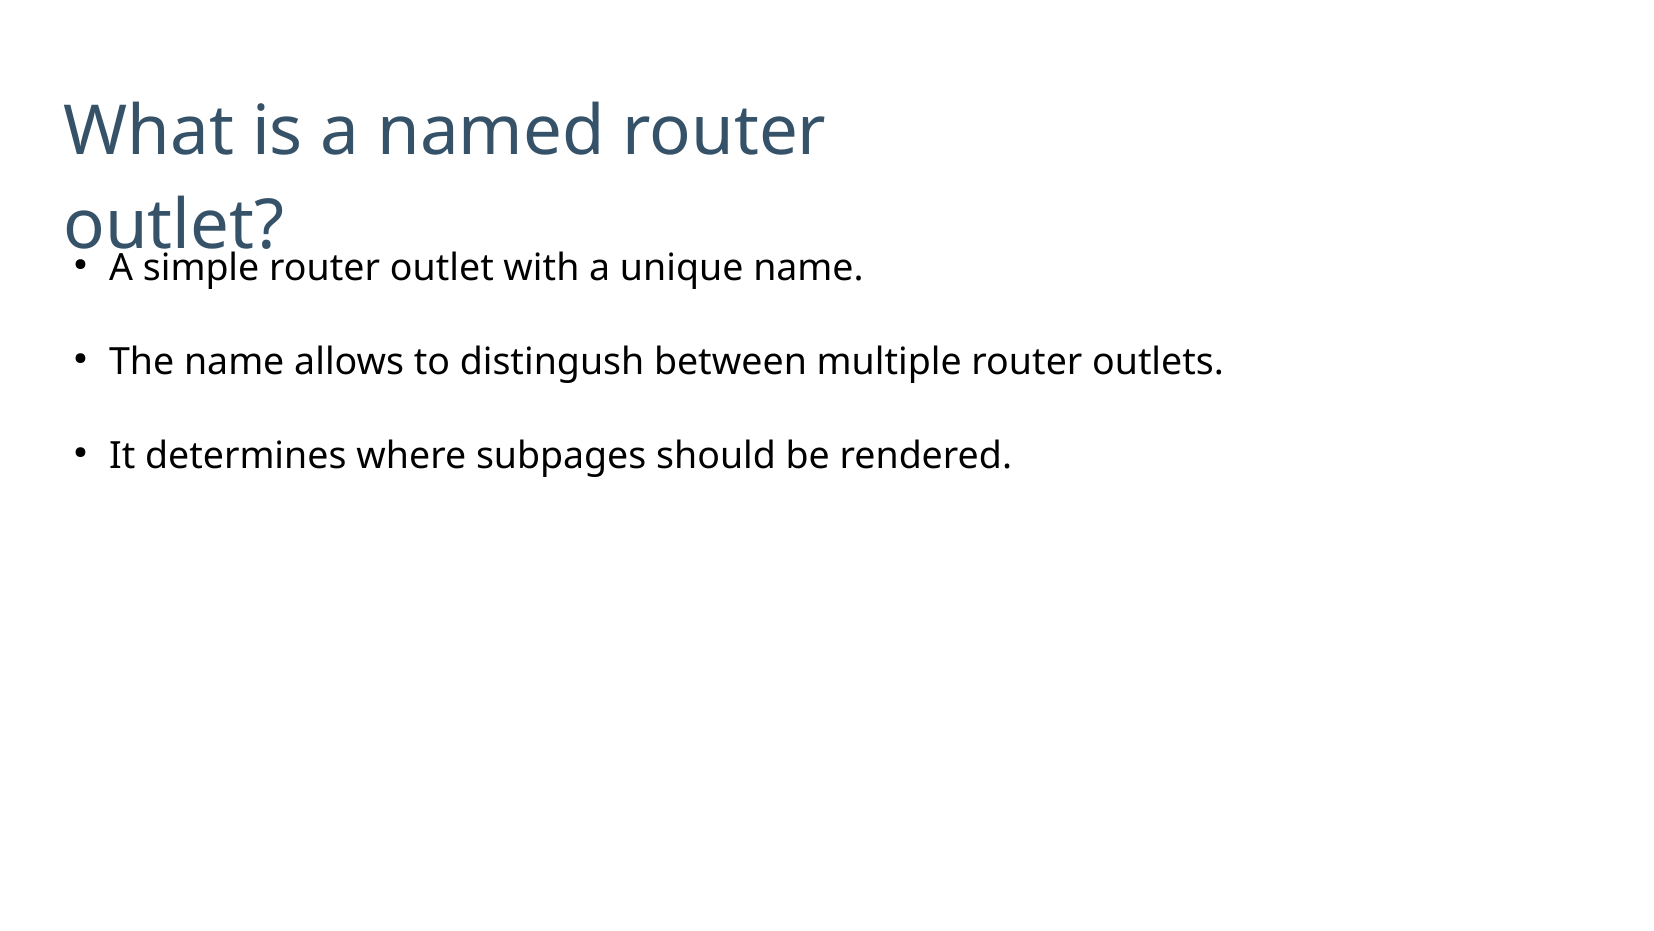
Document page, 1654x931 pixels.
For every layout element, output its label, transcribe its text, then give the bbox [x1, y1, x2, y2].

text_box A simple router outlet with a unique name. The name allows to distingush between multiple router outlets. It determines where subpages should be rendered. [59, 225, 1300, 650]
text_box What is a named router outlet? [48, 73, 1026, 249]
